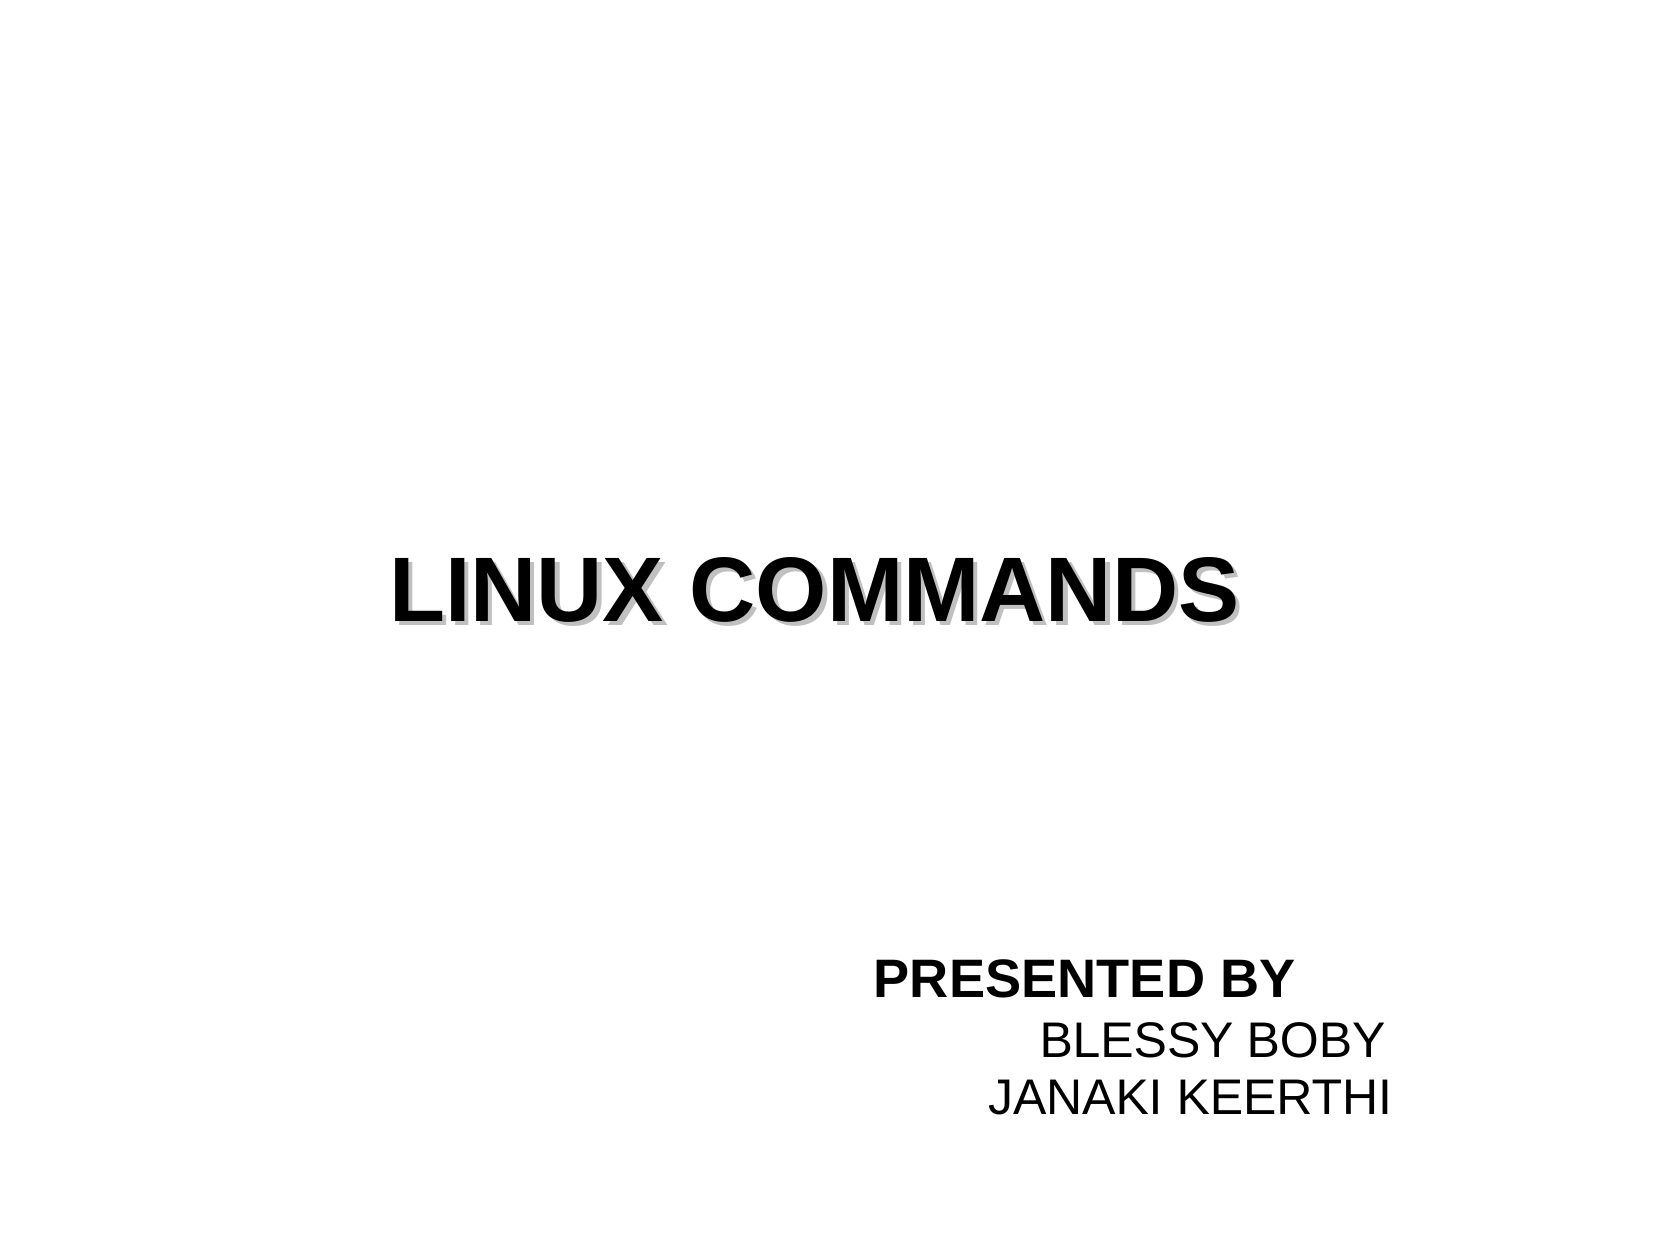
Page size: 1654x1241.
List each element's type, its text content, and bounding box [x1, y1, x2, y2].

title LINUX COMMANDS PRESENTED BY BLESSY BOBY JANAKI KEERTHI [70, 537, 1560, 1127]
